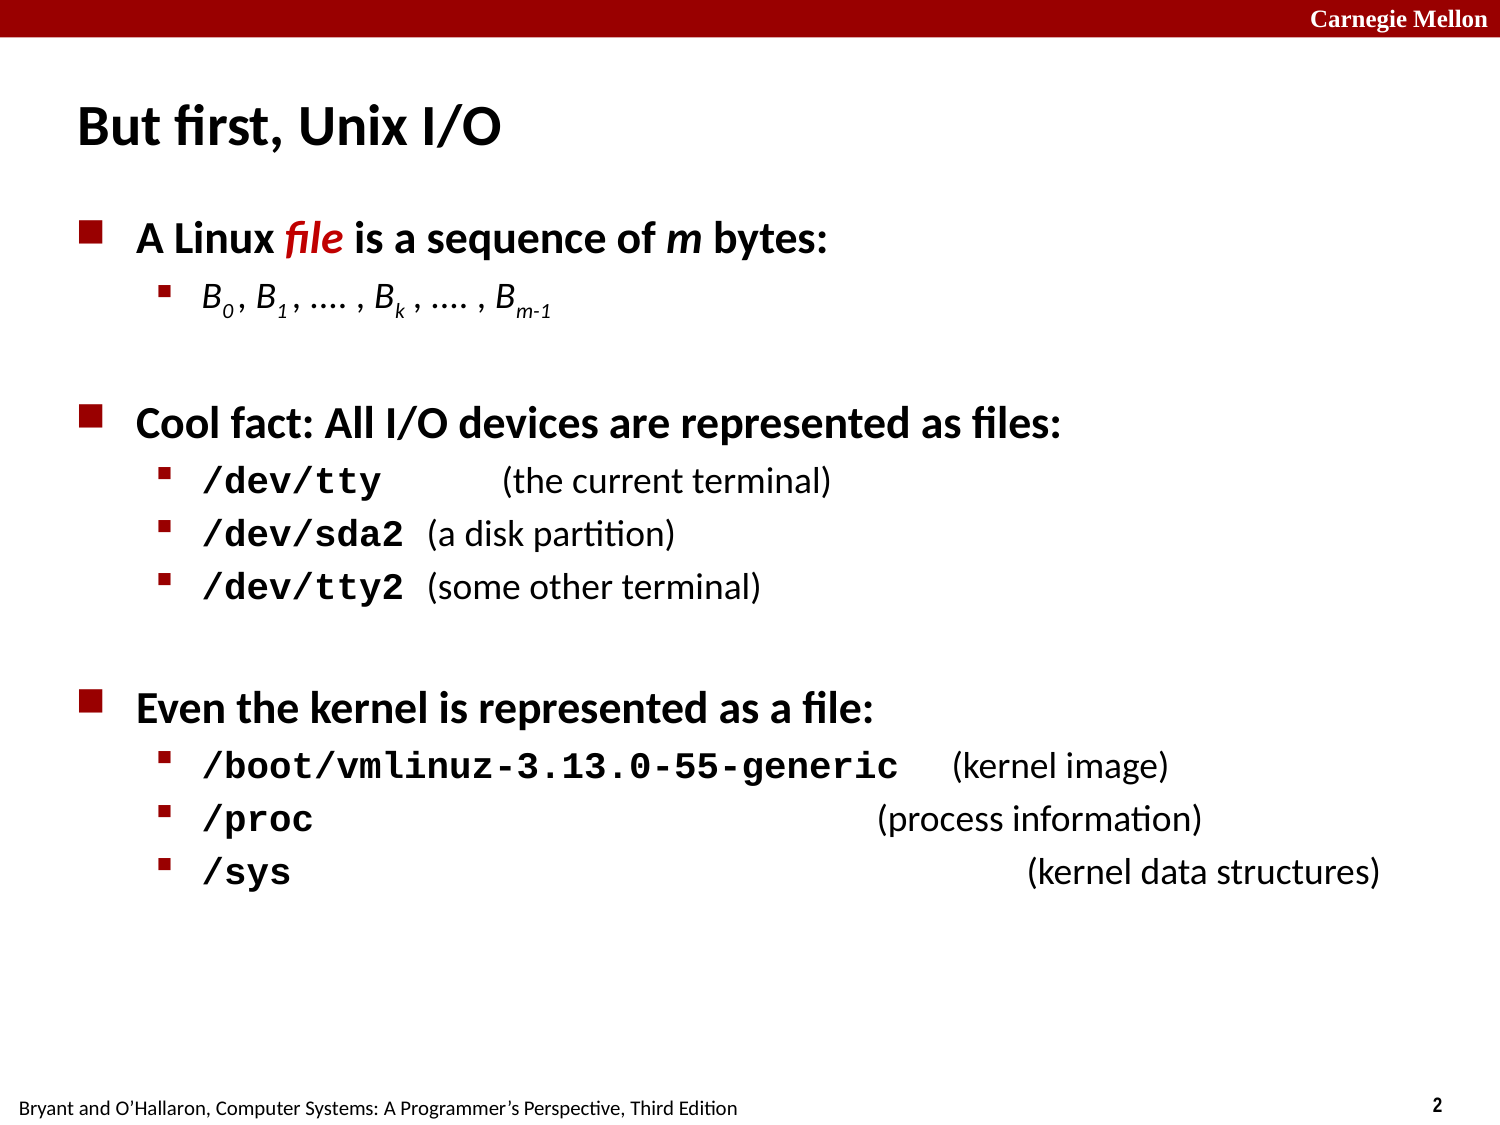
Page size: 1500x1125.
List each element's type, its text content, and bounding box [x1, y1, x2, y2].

text_box A Linux file is a sequence of m bytes: B0 , B1 , .... , Bk , .... , Bm-1 Cool fact: All I/O devices are represented as files: /dev/tty (the current terminal) /dev/sda2 (a disk partition) /dev/tty2 (some other terminal) Even the kernel is represented as a file: /boot/vmlinuz-3.13.0-55-generic (kernel image) /proc (process information) /sys (kernel data structures) [65, 200, 1426, 1017]
title But first, Unix I/O [62, 75, 1438, 169]
